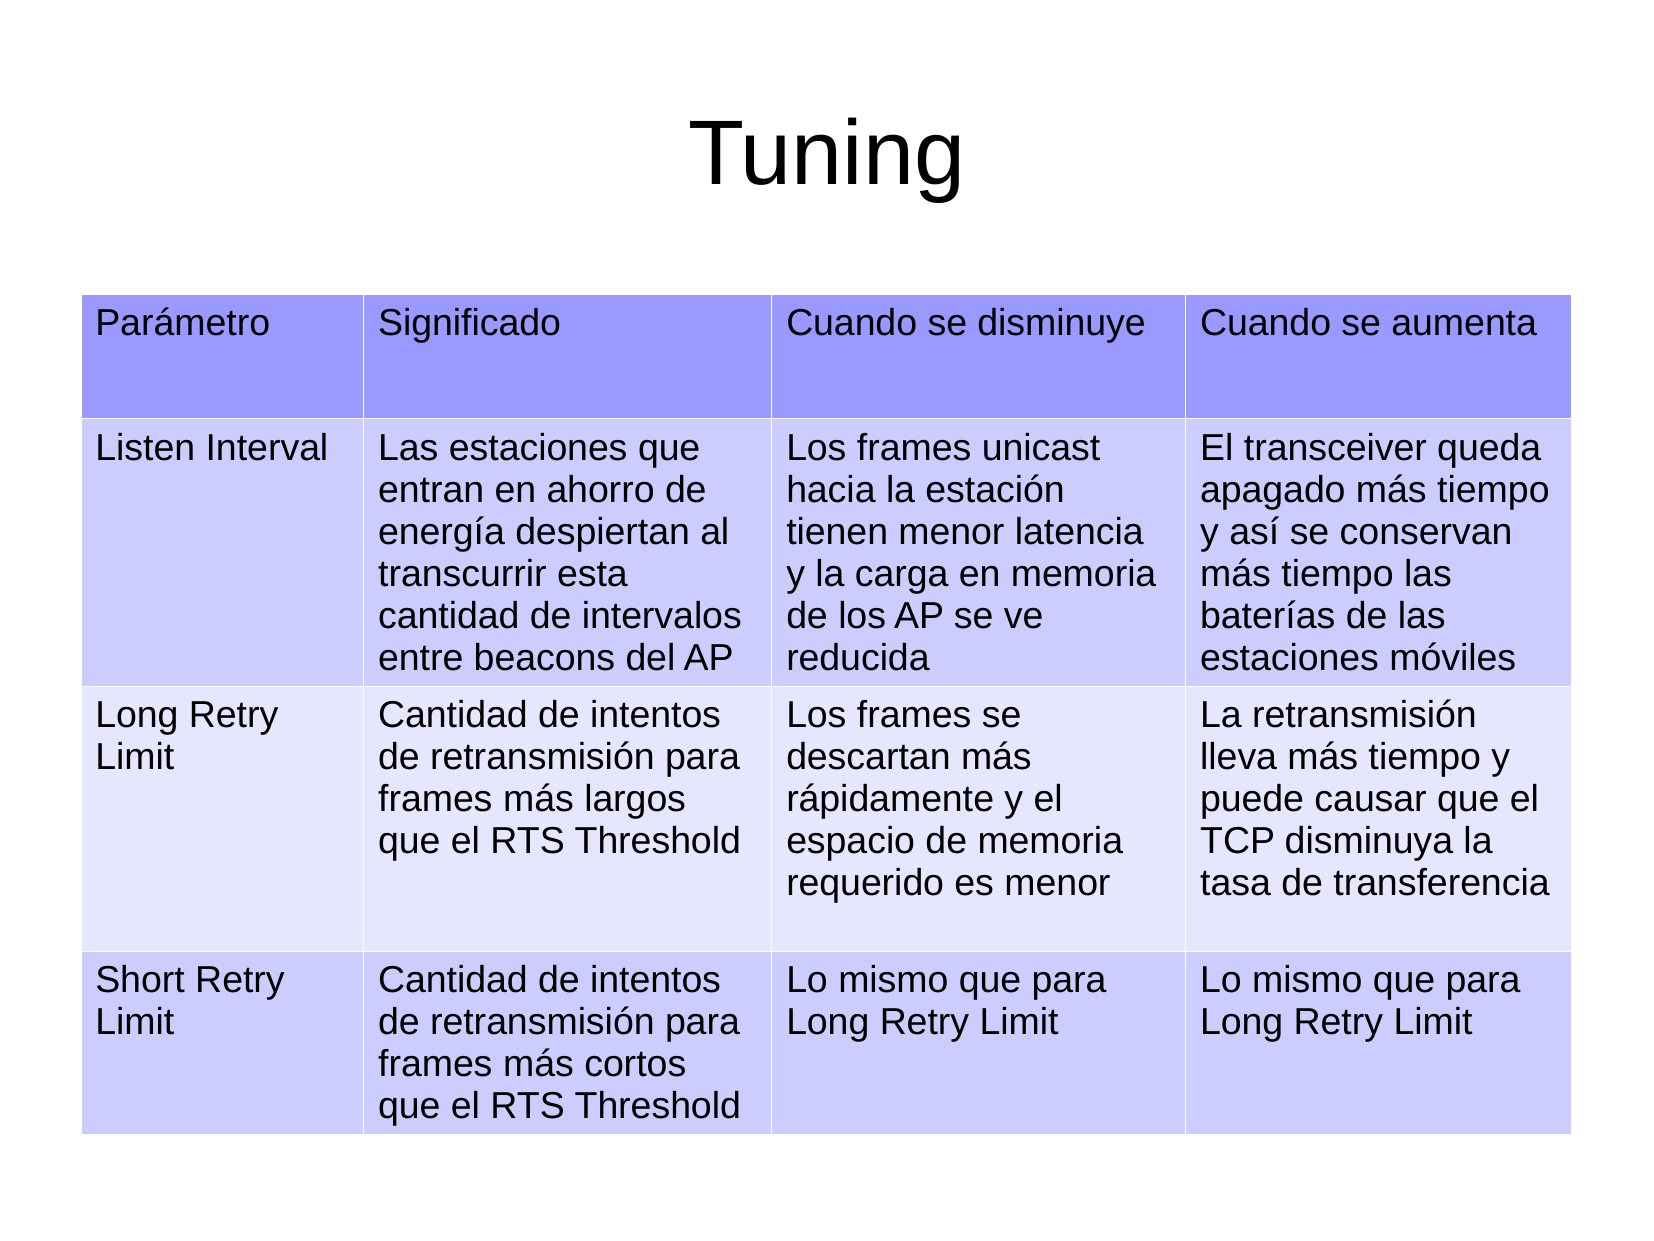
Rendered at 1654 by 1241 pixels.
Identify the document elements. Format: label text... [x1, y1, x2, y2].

table_cell Long Retry Limit [82, 687, 363, 951]
table_cell Cantidad de intentos de retransmisión para frames más largos que el RTS Threshold [364, 687, 771, 951]
table_cell Los frames unicast hacia la estación tienen menor latencia y la carga en memoria de los AP se ve reducida [772, 419, 1185, 686]
table_header Cuando se disminuye [772, 295, 1185, 418]
table_cell Listen Interval [82, 419, 363, 686]
title Tuning [82, 49, 1571, 257]
table_cell El transceiver queda apagado más tiempo y así se conservan más tiempo las baterías de las estaciones móviles [1186, 419, 1571, 686]
table_cell Los frames se descartan más rápidamente y el espacio de memoria requerido es menor [772, 687, 1185, 951]
table_header Cuando se aumenta [1186, 295, 1571, 418]
table_header Parámetro [82, 295, 363, 418]
table_cell Lo mismo que para Long Retry Limit [1186, 952, 1571, 1134]
table_cell La retransmisión lleva más tiempo y puede causar que el TCP disminuya la tasa de transferencia [1186, 687, 1571, 951]
table_cell Las estaciones que entran en ahorro de energía despiertan al transcurrir esta cantidad de intervalos entre beacons del AP [364, 419, 771, 686]
table_cell Lo mismo que para Long Retry Limit [772, 952, 1185, 1134]
table_cell Short Retry Limit [82, 952, 363, 1134]
table_cell Cantidad de intentos de retransmisión para frames más cortos que el RTS Threshold [364, 952, 771, 1134]
table_header Significado [364, 295, 771, 418]
